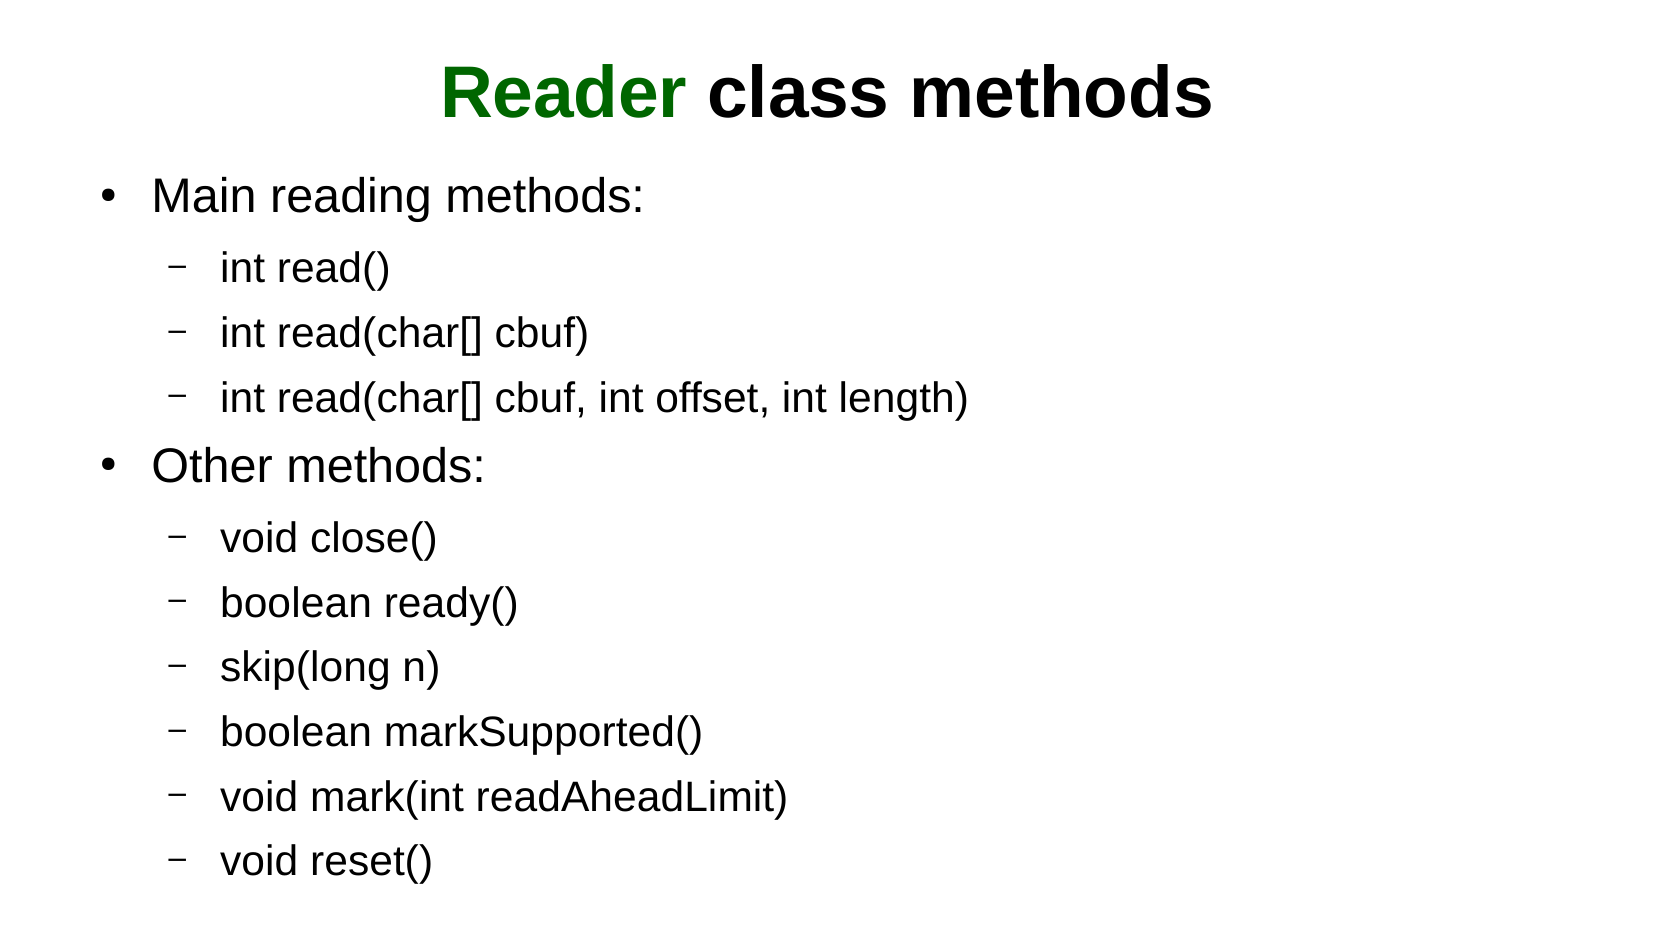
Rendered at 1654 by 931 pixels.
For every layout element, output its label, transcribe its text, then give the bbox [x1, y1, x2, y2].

title Reader class methods [82, 37, 1571, 147]
list Main reading methods: int read() int read(char[] cbuf) int read(char[] cbuf, int offset, int length) Other methods: void close() boolean ready() skip(long n) boolean markSupported() void mark(int readAheadLimit) void reset() [82, 168, 1538, 889]
